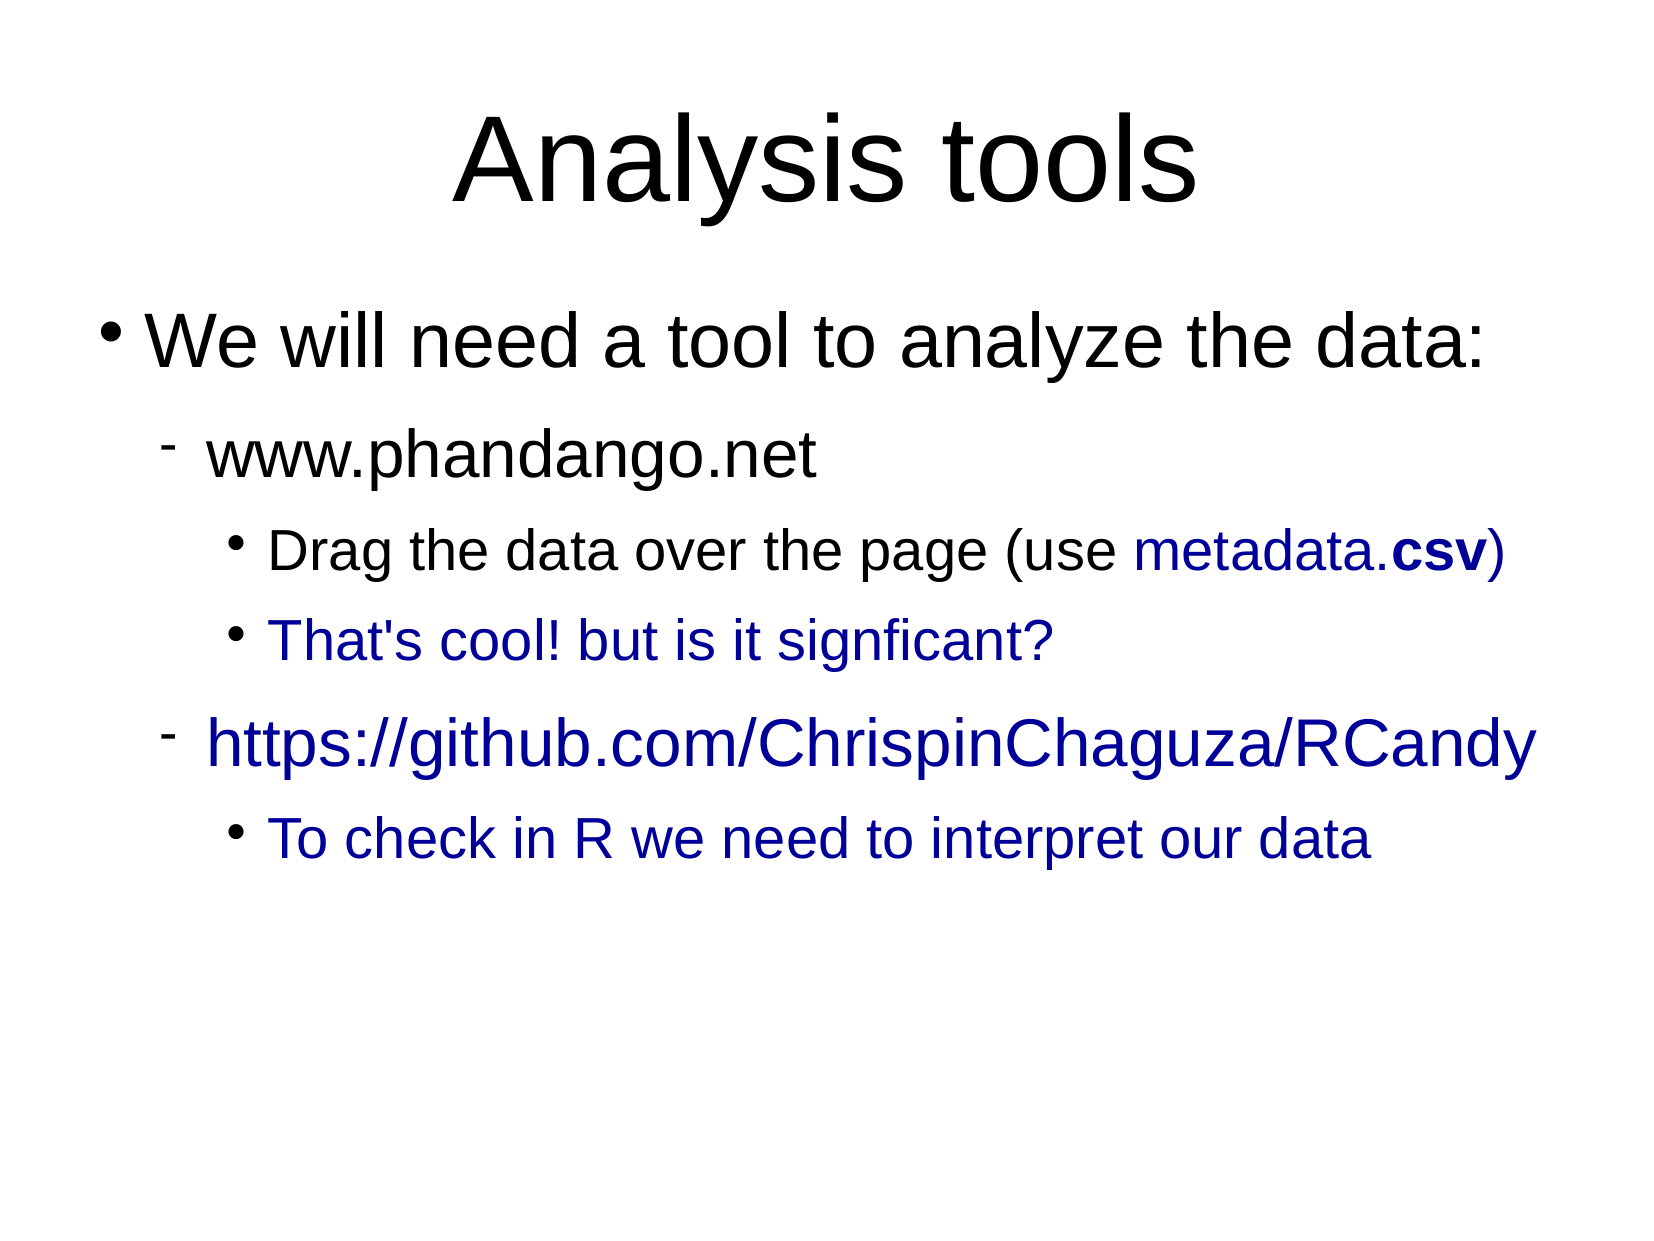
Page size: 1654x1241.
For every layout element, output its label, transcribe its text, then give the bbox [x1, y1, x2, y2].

text_box We will need a tool to analyze the data: www.phandango.net Drag the data over the page (use metadata.csv) That's cool! but is it signficant? https://github.com/ChrispinChaguza/RCandy To check in R we need to interpret our data [82, 290, 1571, 1010]
text_box Analysis tools [82, 49, 1571, 257]
